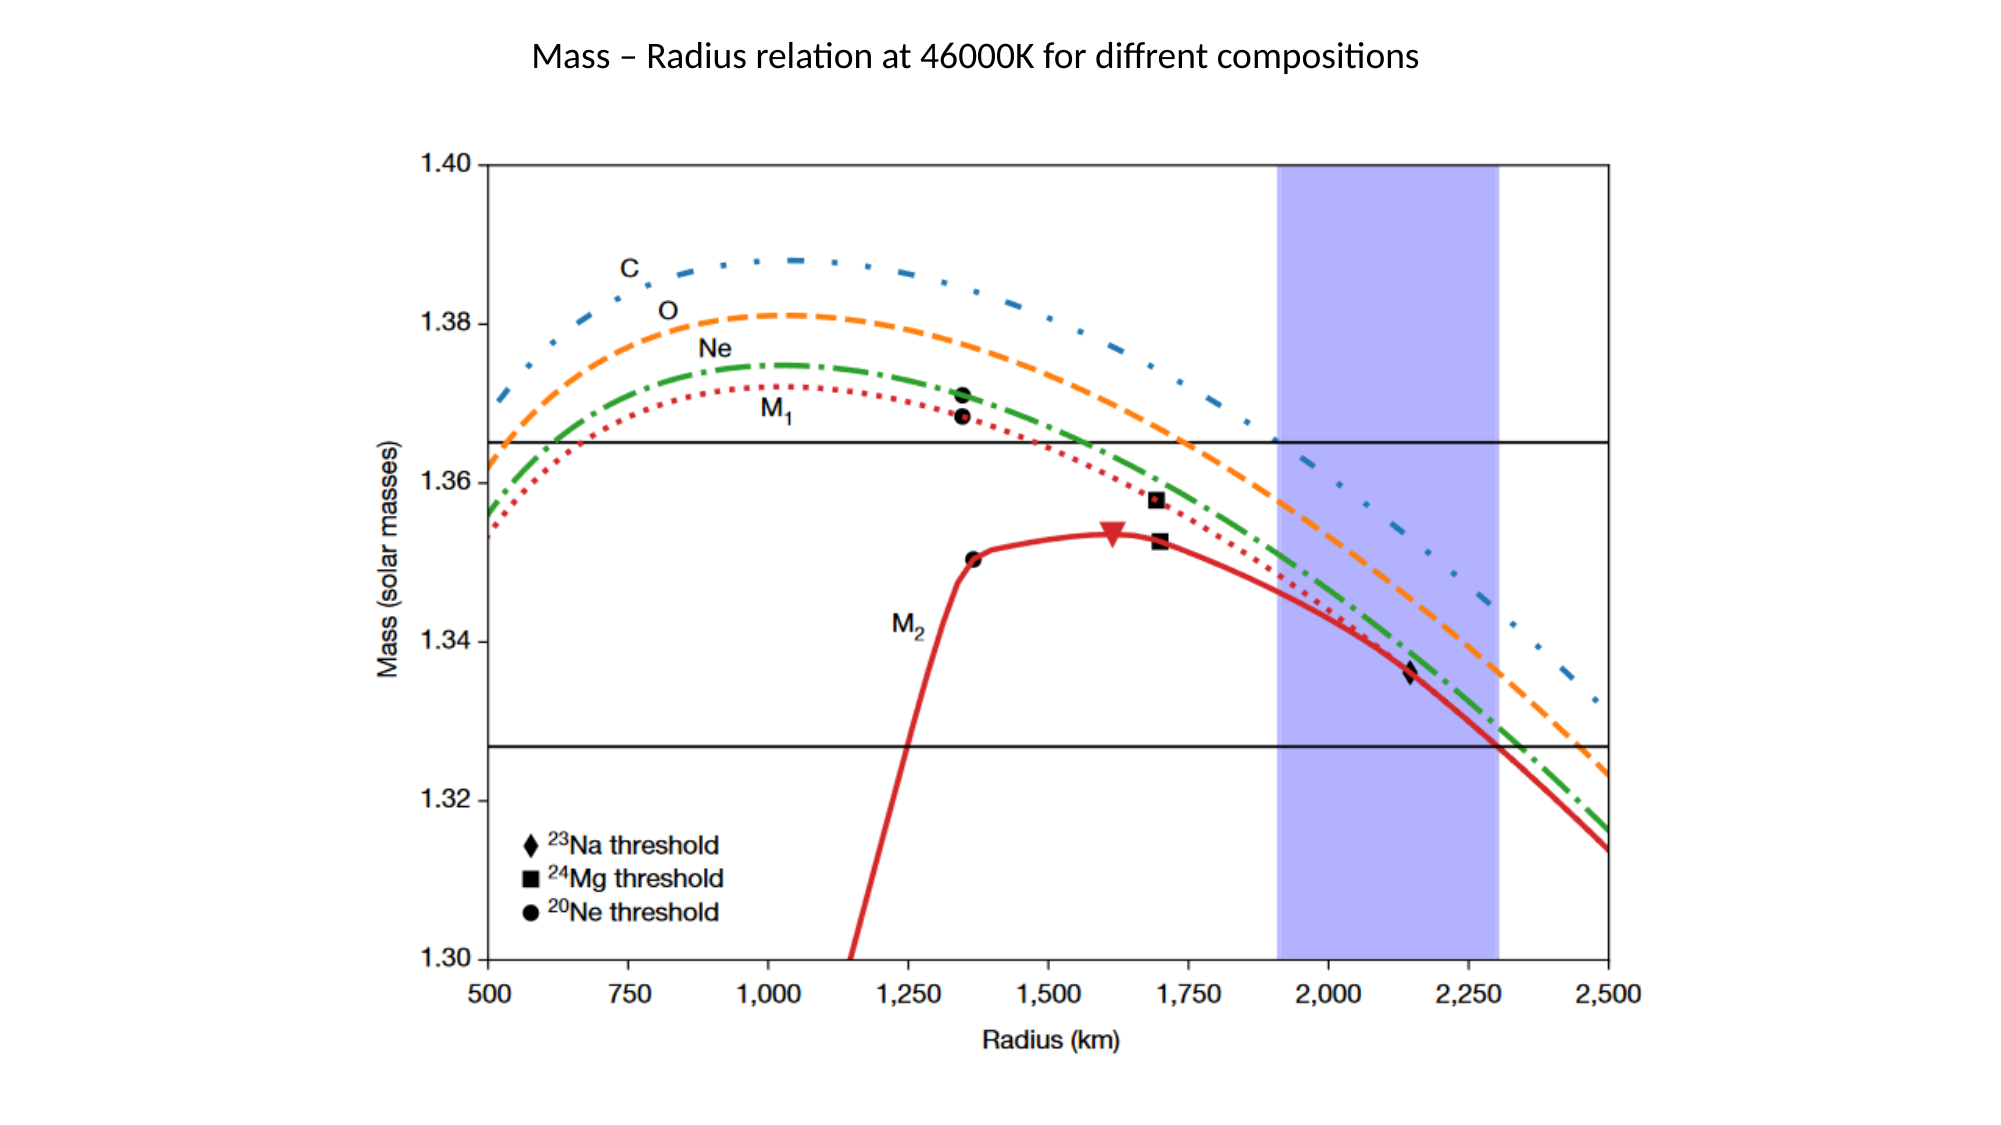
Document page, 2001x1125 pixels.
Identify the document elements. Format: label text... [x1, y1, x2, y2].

text_box Mass – Radius relation at 46000K for diffrent compositions [516, 23, 1609, 85]
picture [206, 86, 1794, 1066]
